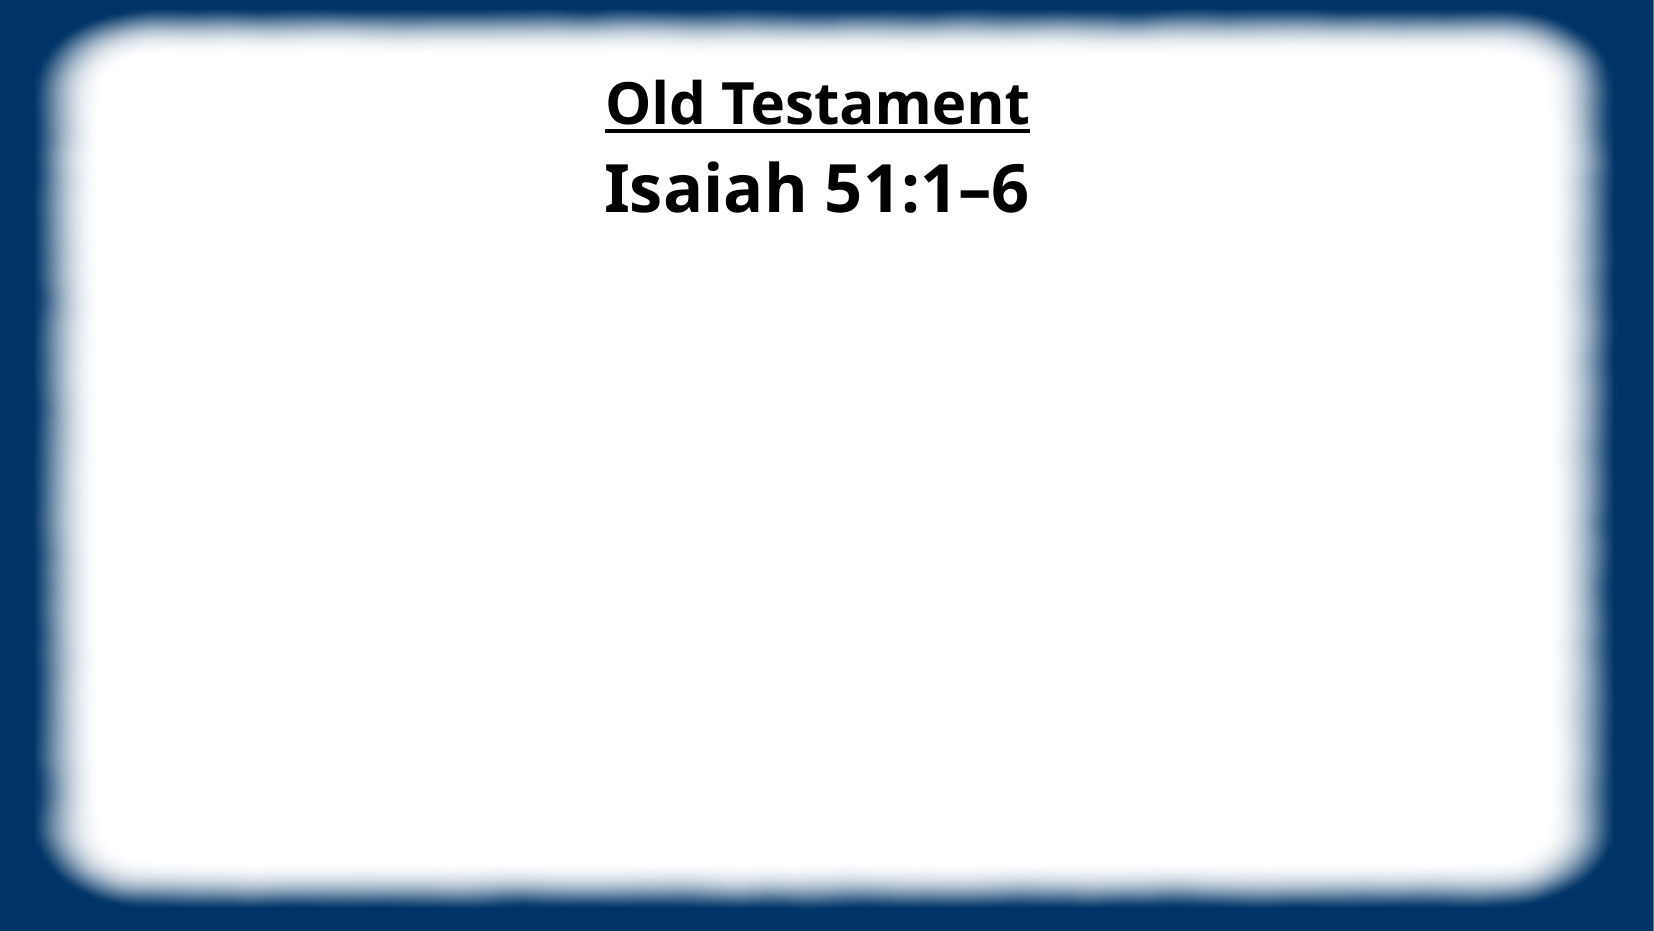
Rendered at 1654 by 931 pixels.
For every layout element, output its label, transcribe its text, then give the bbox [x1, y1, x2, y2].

picture [0, 0, 1654, 931]
text_box Old Testament Isaiah 51:1–6 [105, 54, 1531, 236]
